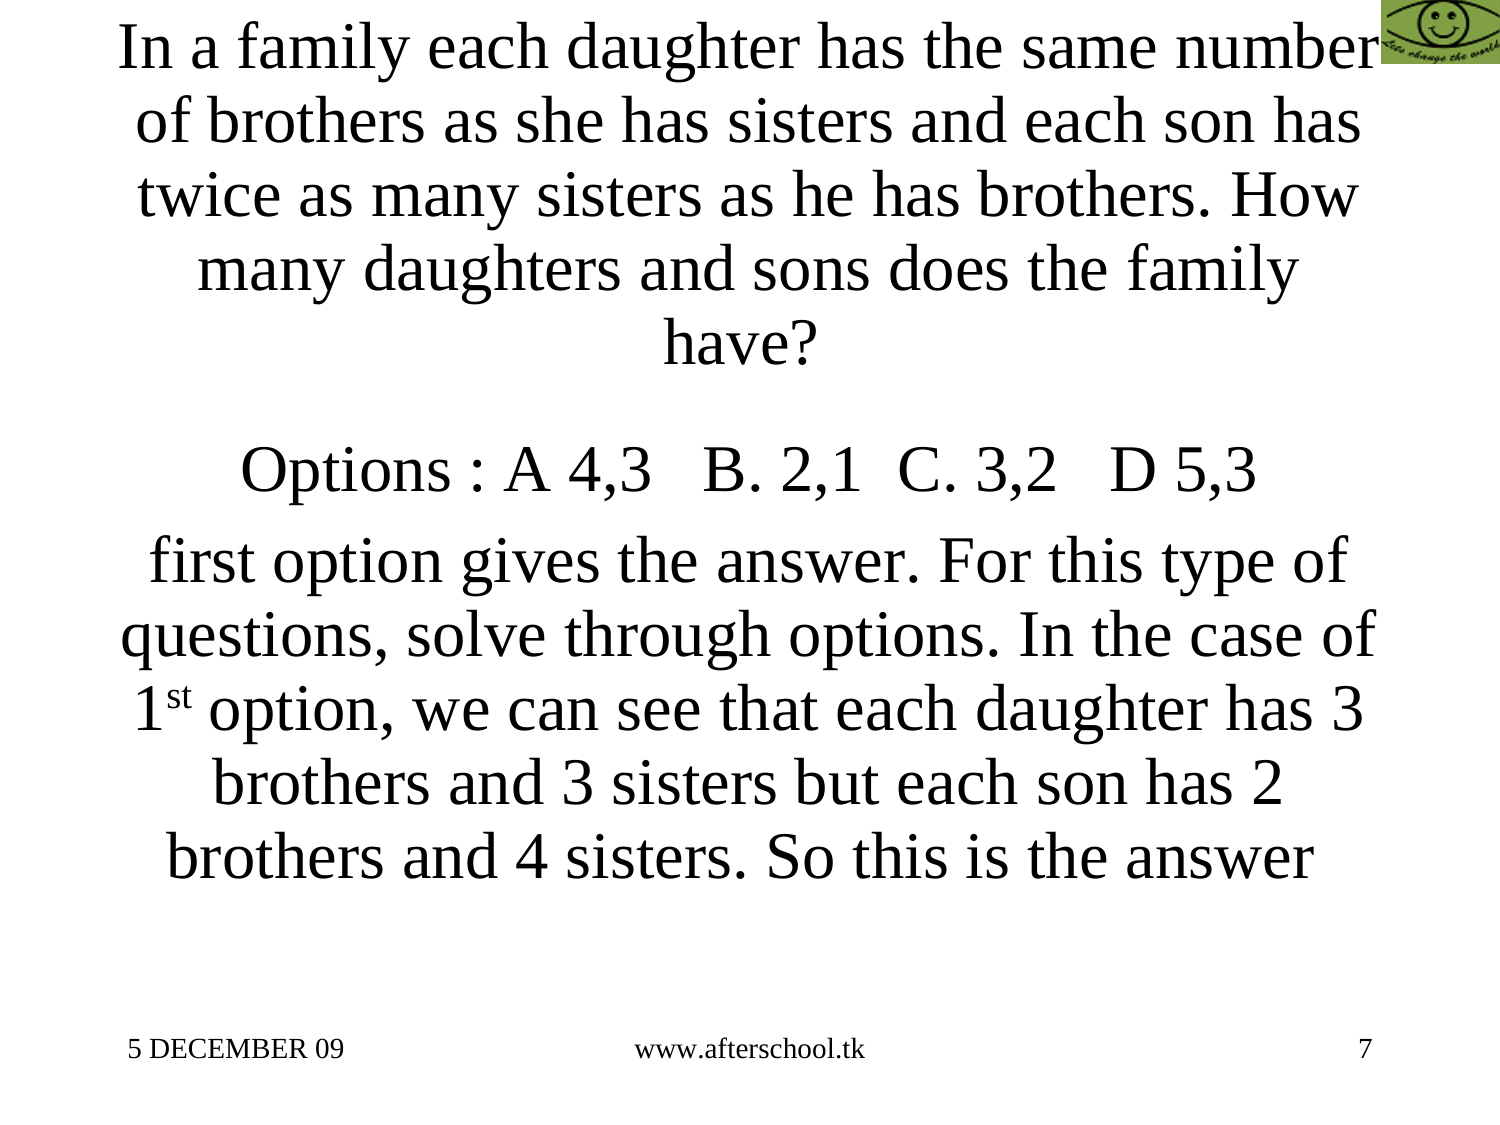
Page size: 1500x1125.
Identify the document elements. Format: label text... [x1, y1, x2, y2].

subtitle Options : A 4,3 B. 2,1 C. 3,2 D 5,3 first option gives the answer. For this type of questions, solve through options. In the case of 1st option, we can see that each daughter has 3 brothers and 3 sisters but each son has 2 brothers and 4 sisters. So this is the answer [112, 332, 1388, 993]
picture [1381, 0, 1500, 64]
title In a family each daughter has the same number of brothers as she has sisters and each son has twice as many sisters as he has brothers. How many daughters and sons does the family have? [112, 8, 1388, 332]
